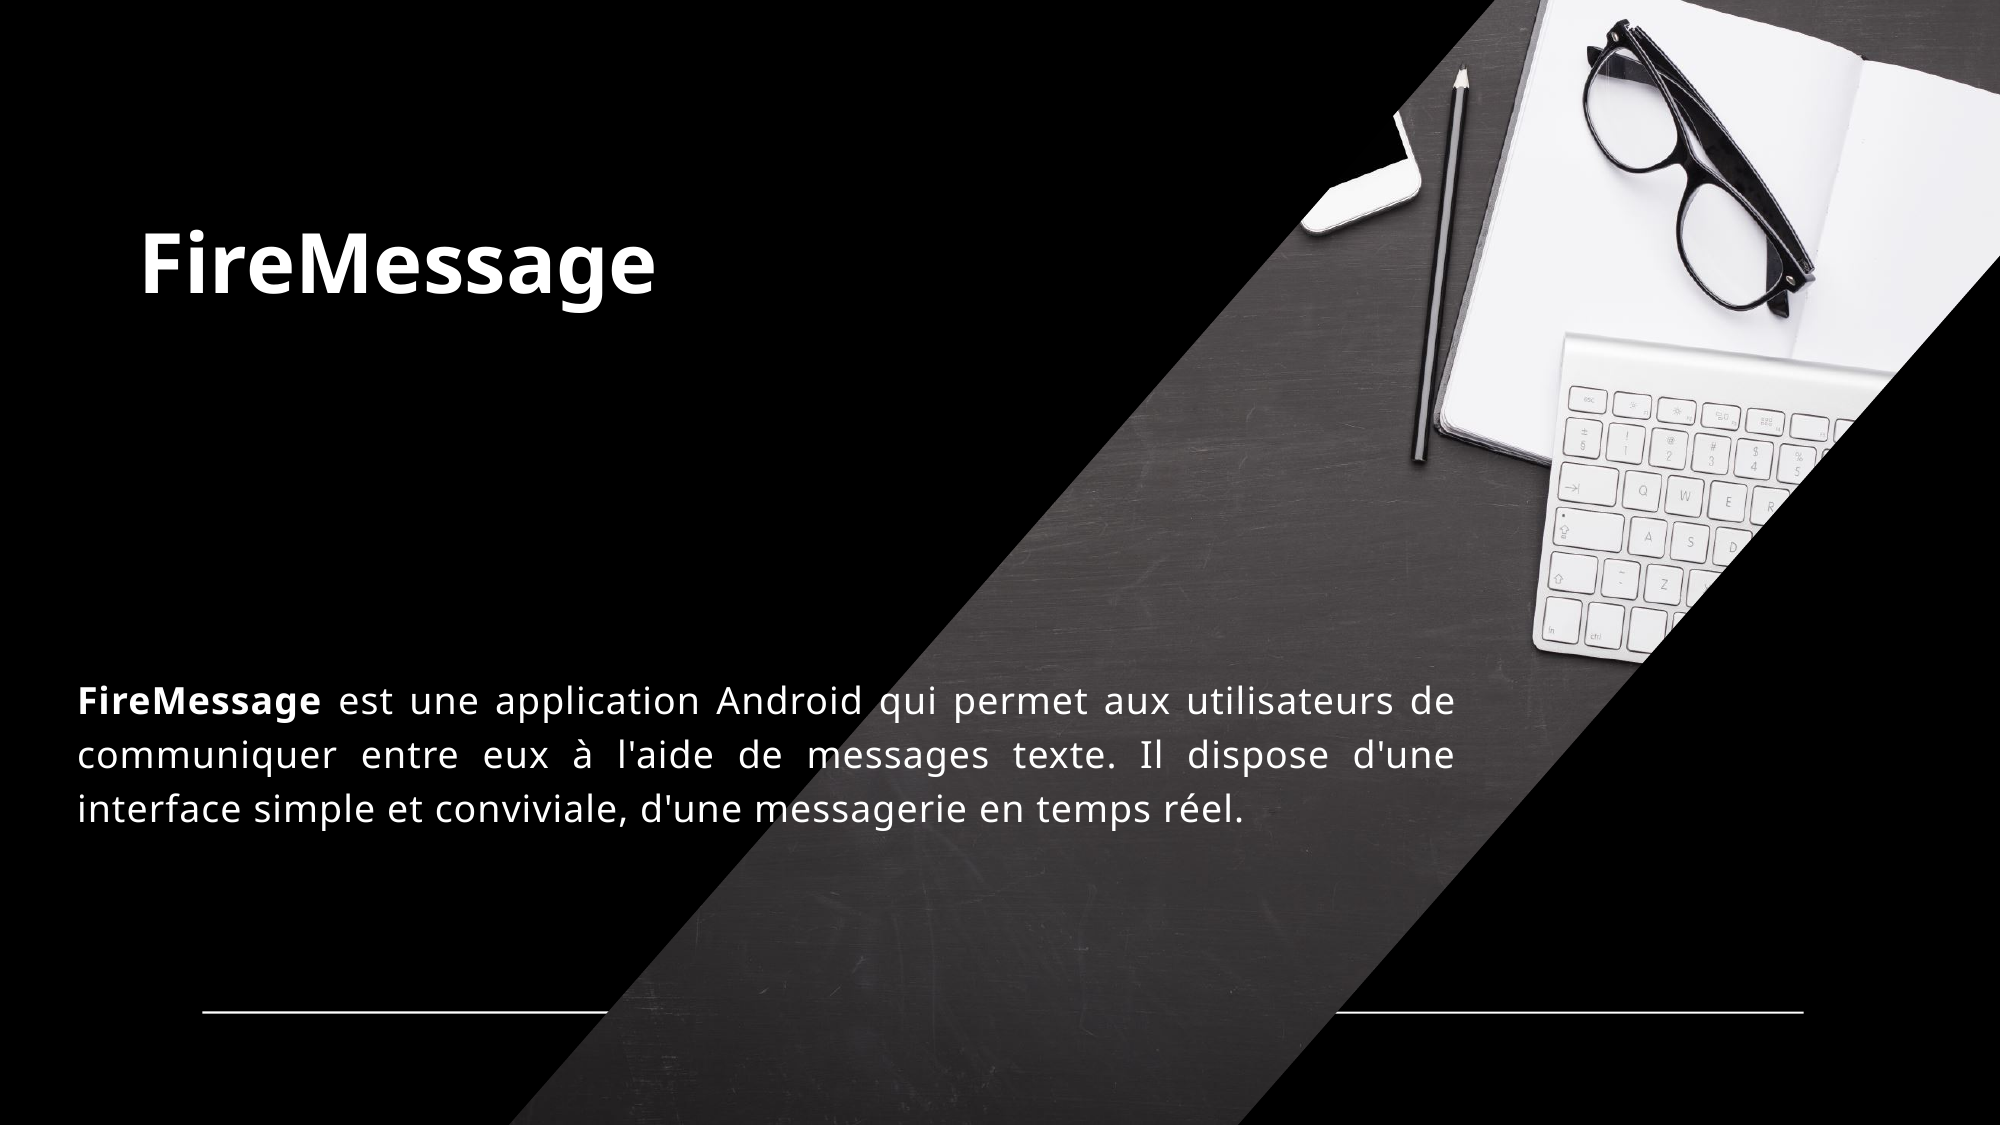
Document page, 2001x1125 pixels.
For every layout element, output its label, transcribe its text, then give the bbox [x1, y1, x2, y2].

list FireMessage est une application Android qui permet aux utilisateurs de communiquer entre eux à l'aide de messages texte. Il dispose d'une interface simple et conviviale, d'une messagerie en temps réel. [59, 649, 1477, 975]
text_box [508, 975, 1370, 1125]
text_box [926, 0, 2000, 853]
title FireMessage [59, 206, 739, 325]
